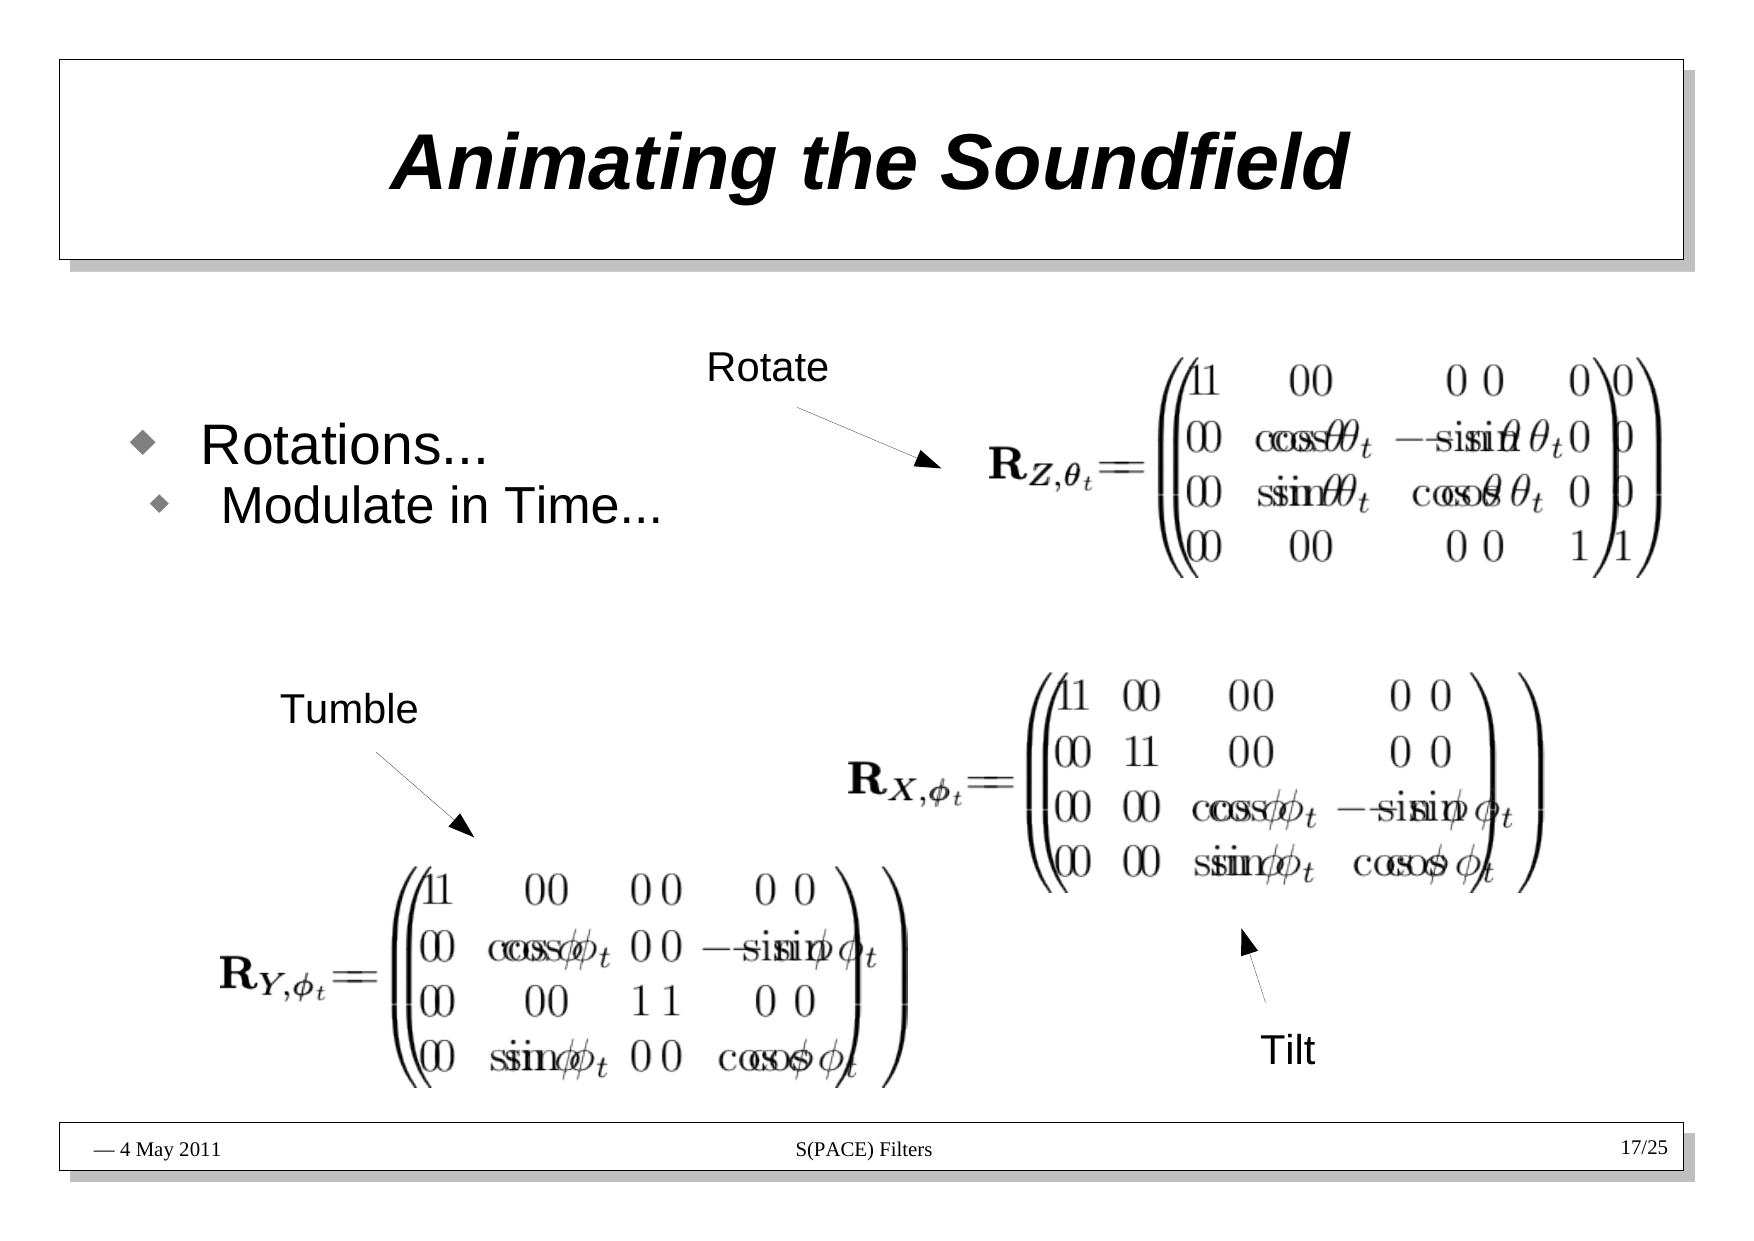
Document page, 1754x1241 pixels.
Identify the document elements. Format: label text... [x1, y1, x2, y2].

text_box Rotate [706, 343, 830, 390]
picture [220, 671, 1545, 1088]
list Rotations... Modulate in Time... [118, 413, 1682, 1034]
text_box Tilt [1260, 1026, 1315, 1073]
picture [989, 356, 1664, 578]
text_box Tumble [279, 685, 418, 733]
title Animating the Soundfield [59, 59, 1684, 266]
